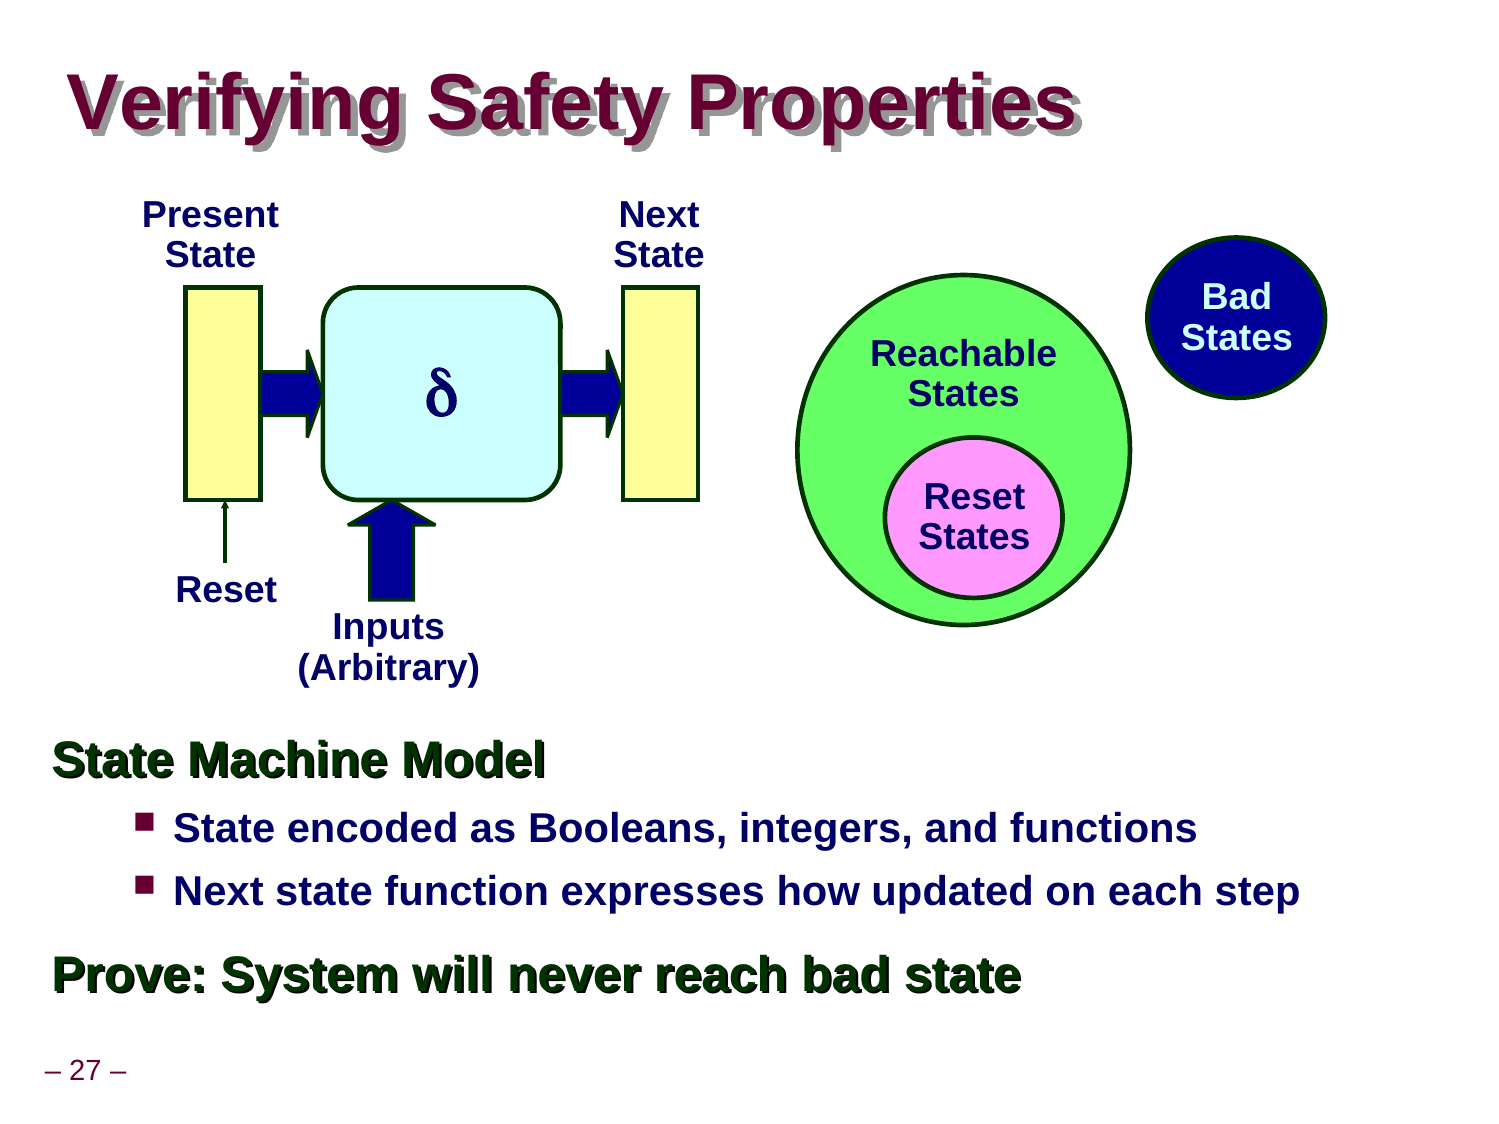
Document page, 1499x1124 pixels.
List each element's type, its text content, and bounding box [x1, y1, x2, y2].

text_box [185, 287, 323, 500]
text_box Next State [605, 187, 713, 284]
list State Machine Model State encoded as Booleans, integers, and functions Next state function expresses how updated on each step Prove: System will never reach bad state [36, 723, 1398, 1010]
text_box [347, 499, 436, 599]
text_box  [322, 287, 561, 501]
text_box Present State [134, 187, 287, 284]
title Verifying Safety Properties [66, 40, 1495, 169]
text_box Reachable States [797, 275, 1130, 626]
text_box [560, 287, 698, 500]
text_box Inputs (Arbitrary) [289, 599, 488, 697]
text_box Reset [167, 562, 285, 619]
text_box Reset States [884, 437, 1063, 598]
text_box Bad States [1147, 237, 1326, 398]
